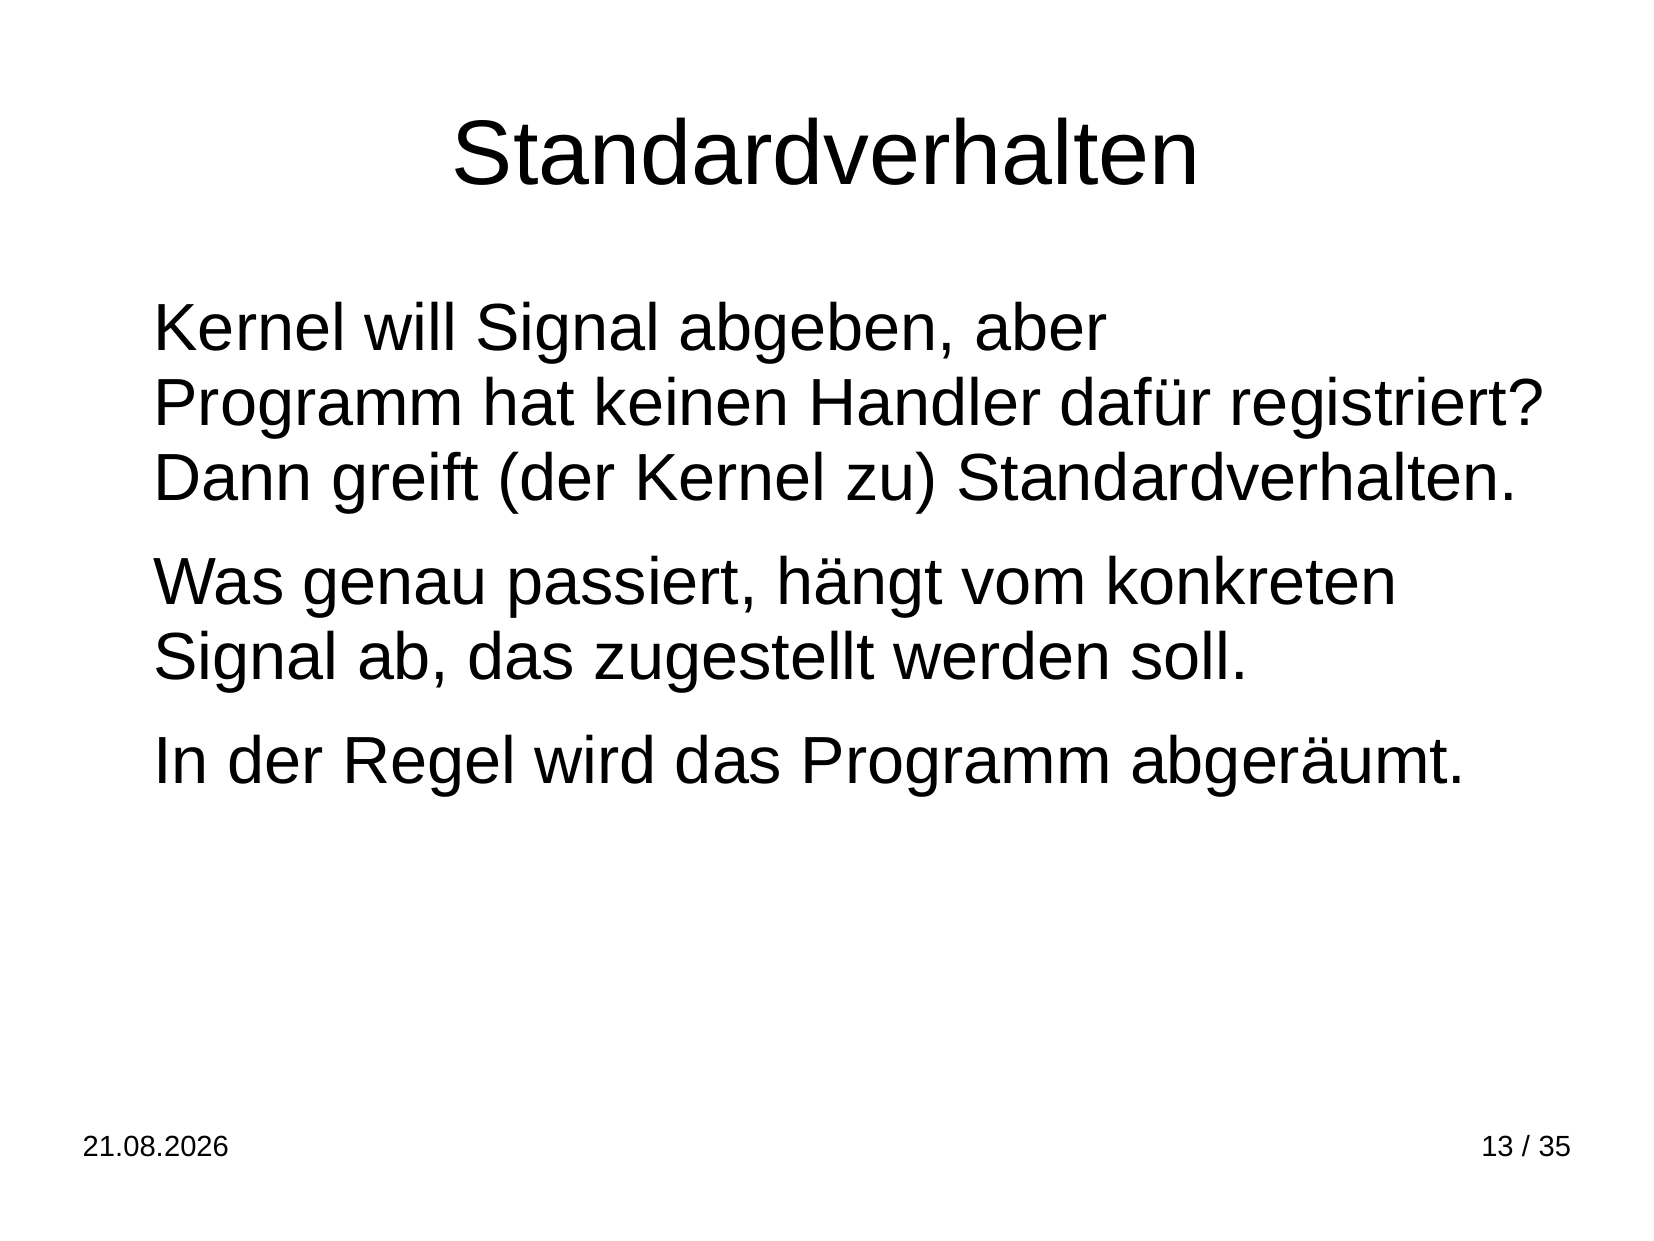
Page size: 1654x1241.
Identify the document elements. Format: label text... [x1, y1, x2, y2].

title Standardverhalten [82, 49, 1571, 257]
list Kernel will Signal abgeben, aber Programm hat keinen Handler dafür registriert? Dann greift (der Kernel zu) Standardverhalten. Was genau passiert, hängt vom konkreten Signal ab, das zugestellt werden soll. In der Regel wird das Programm abgeräumt. [82, 290, 1571, 1010]
